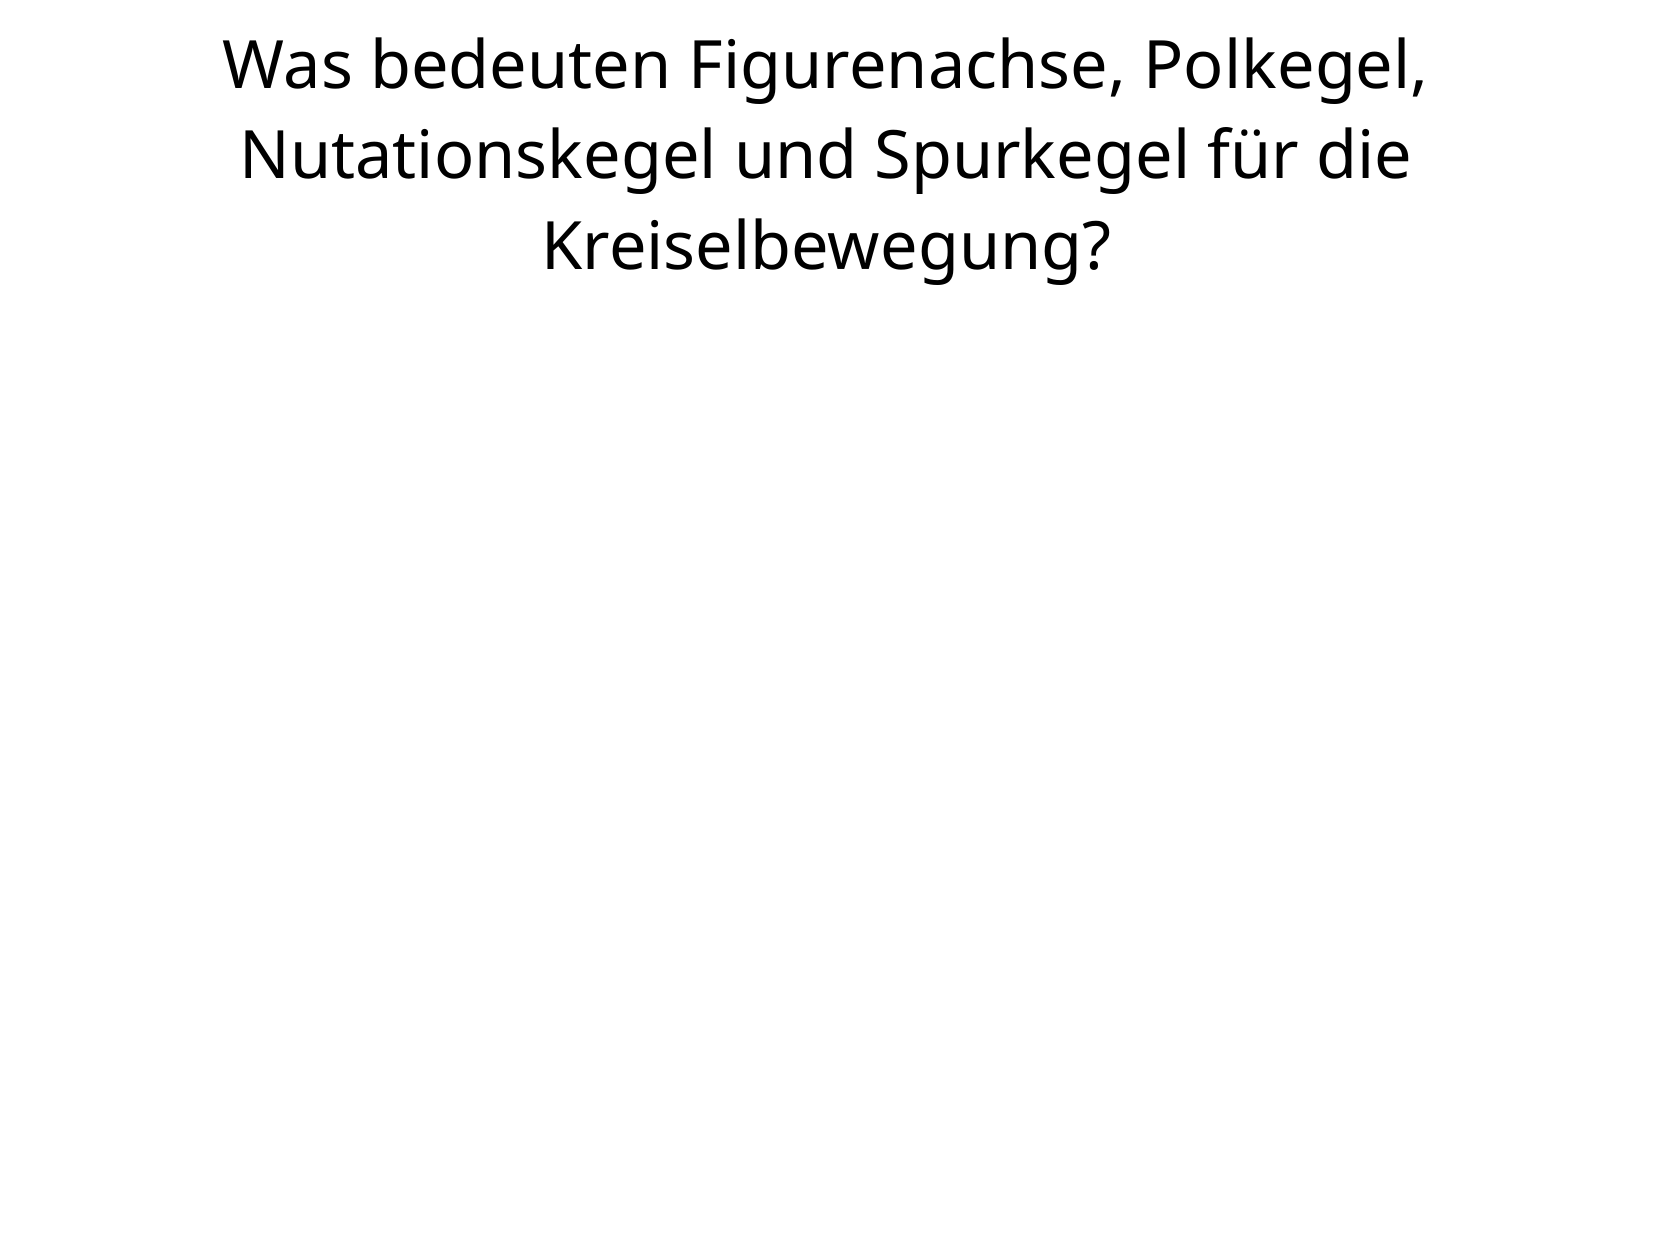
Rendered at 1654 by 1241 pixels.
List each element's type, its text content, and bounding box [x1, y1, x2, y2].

title Was bedeuten Figurenachse, Polkegel, Nutationskegel und Spurkegel für die Kreiselbewegung? [82, 19, 1571, 287]
